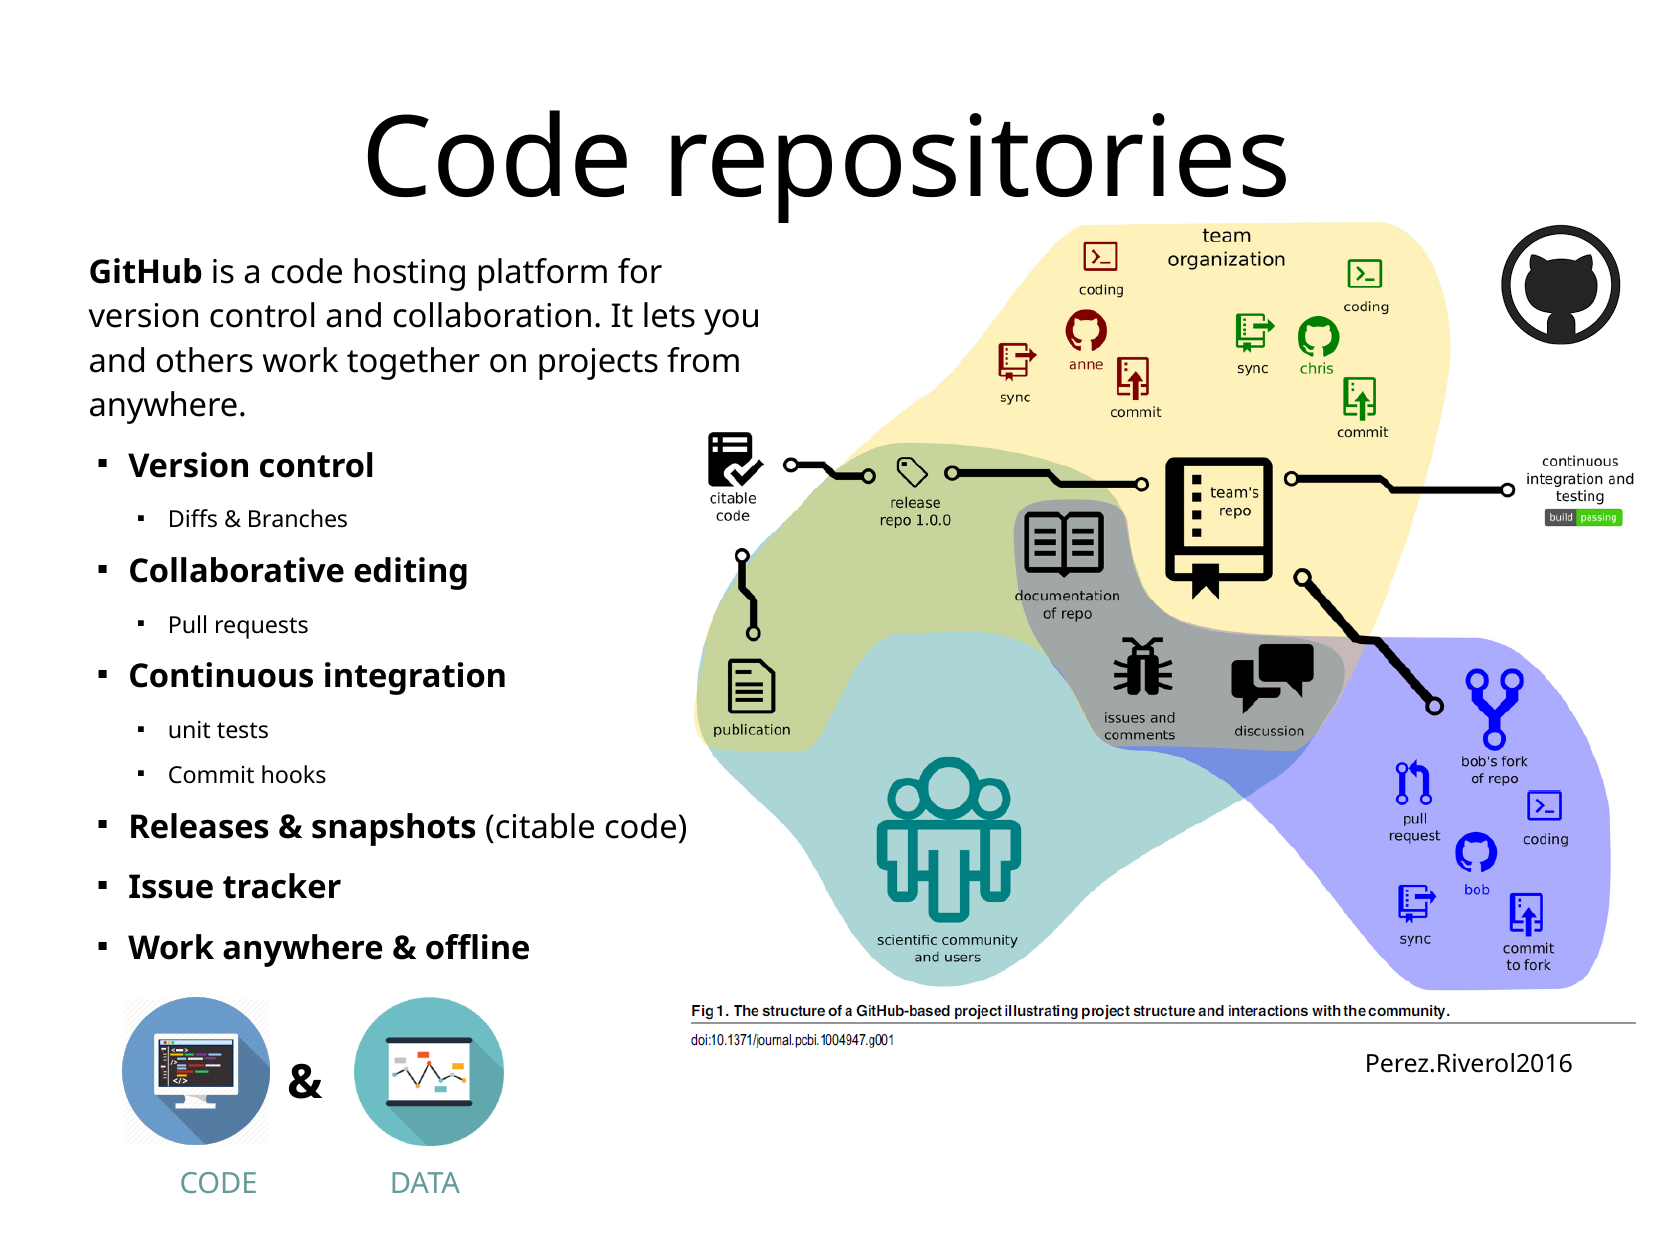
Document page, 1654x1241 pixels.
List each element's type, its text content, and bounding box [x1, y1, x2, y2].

text_box CODE [164, 1154, 301, 1239]
text_box DATA [374, 1154, 496, 1239]
title Code repositories [82, 49, 1571, 257]
text_box & [287, 1048, 354, 1113]
list GitHub is a code hosting platform for version control and collaboration. It lets you and others work together on projects from anywhere. Version control Diffs & Branches Collaborative editing Pull requests Continuous integration unit tests Commit hooks Releases & snapshots (citable code) Issue tracker Work anywhere & offline [88, 248, 771, 982]
text_box Perez.Riverol2016 [1350, 1038, 1636, 1112]
picture [690, 219, 1636, 1048]
picture [354, 997, 504, 1146]
picture [122, 997, 270, 1145]
